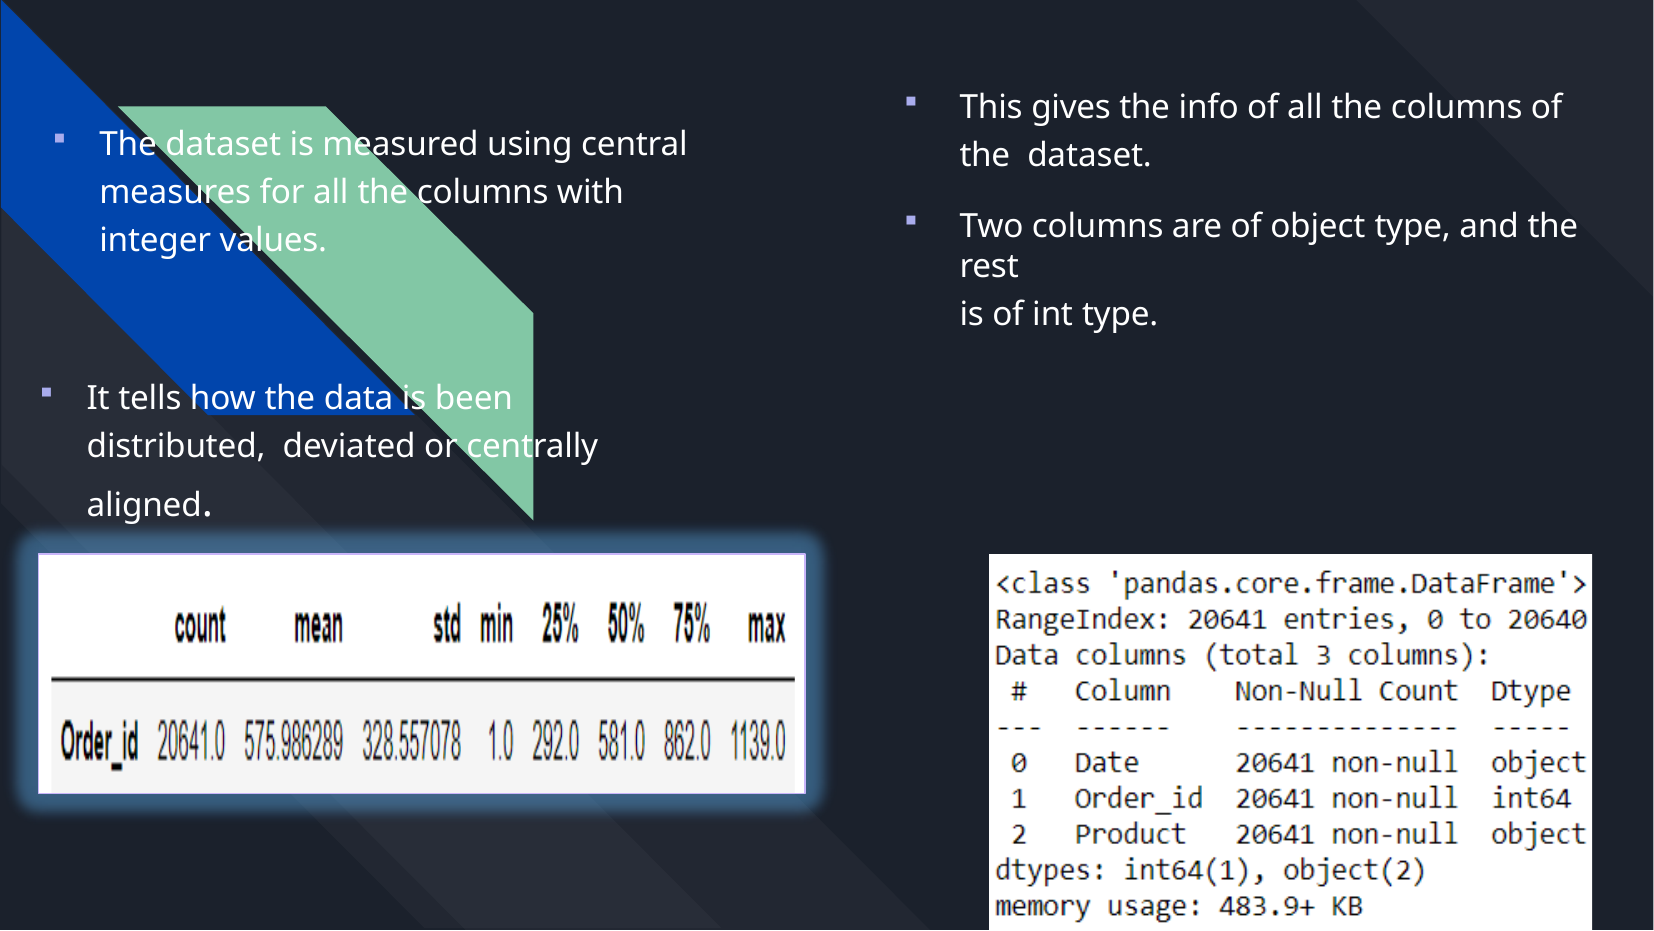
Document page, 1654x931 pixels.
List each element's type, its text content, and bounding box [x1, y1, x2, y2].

text_box The dataset is measured using central measures for all the columns with integer values. [50, 112, 713, 259]
text_box [0, 515, 843, 831]
text_box This gives the info of all the columns of the dataset. [902, 75, 1595, 173]
text_box Two columns are of object type, and the rest is of int type. [902, 193, 1613, 332]
text_box [989, 554, 1593, 931]
text_box It tells how the data is been distributed, deviated or centrally aligned. [37, 303, 638, 515]
